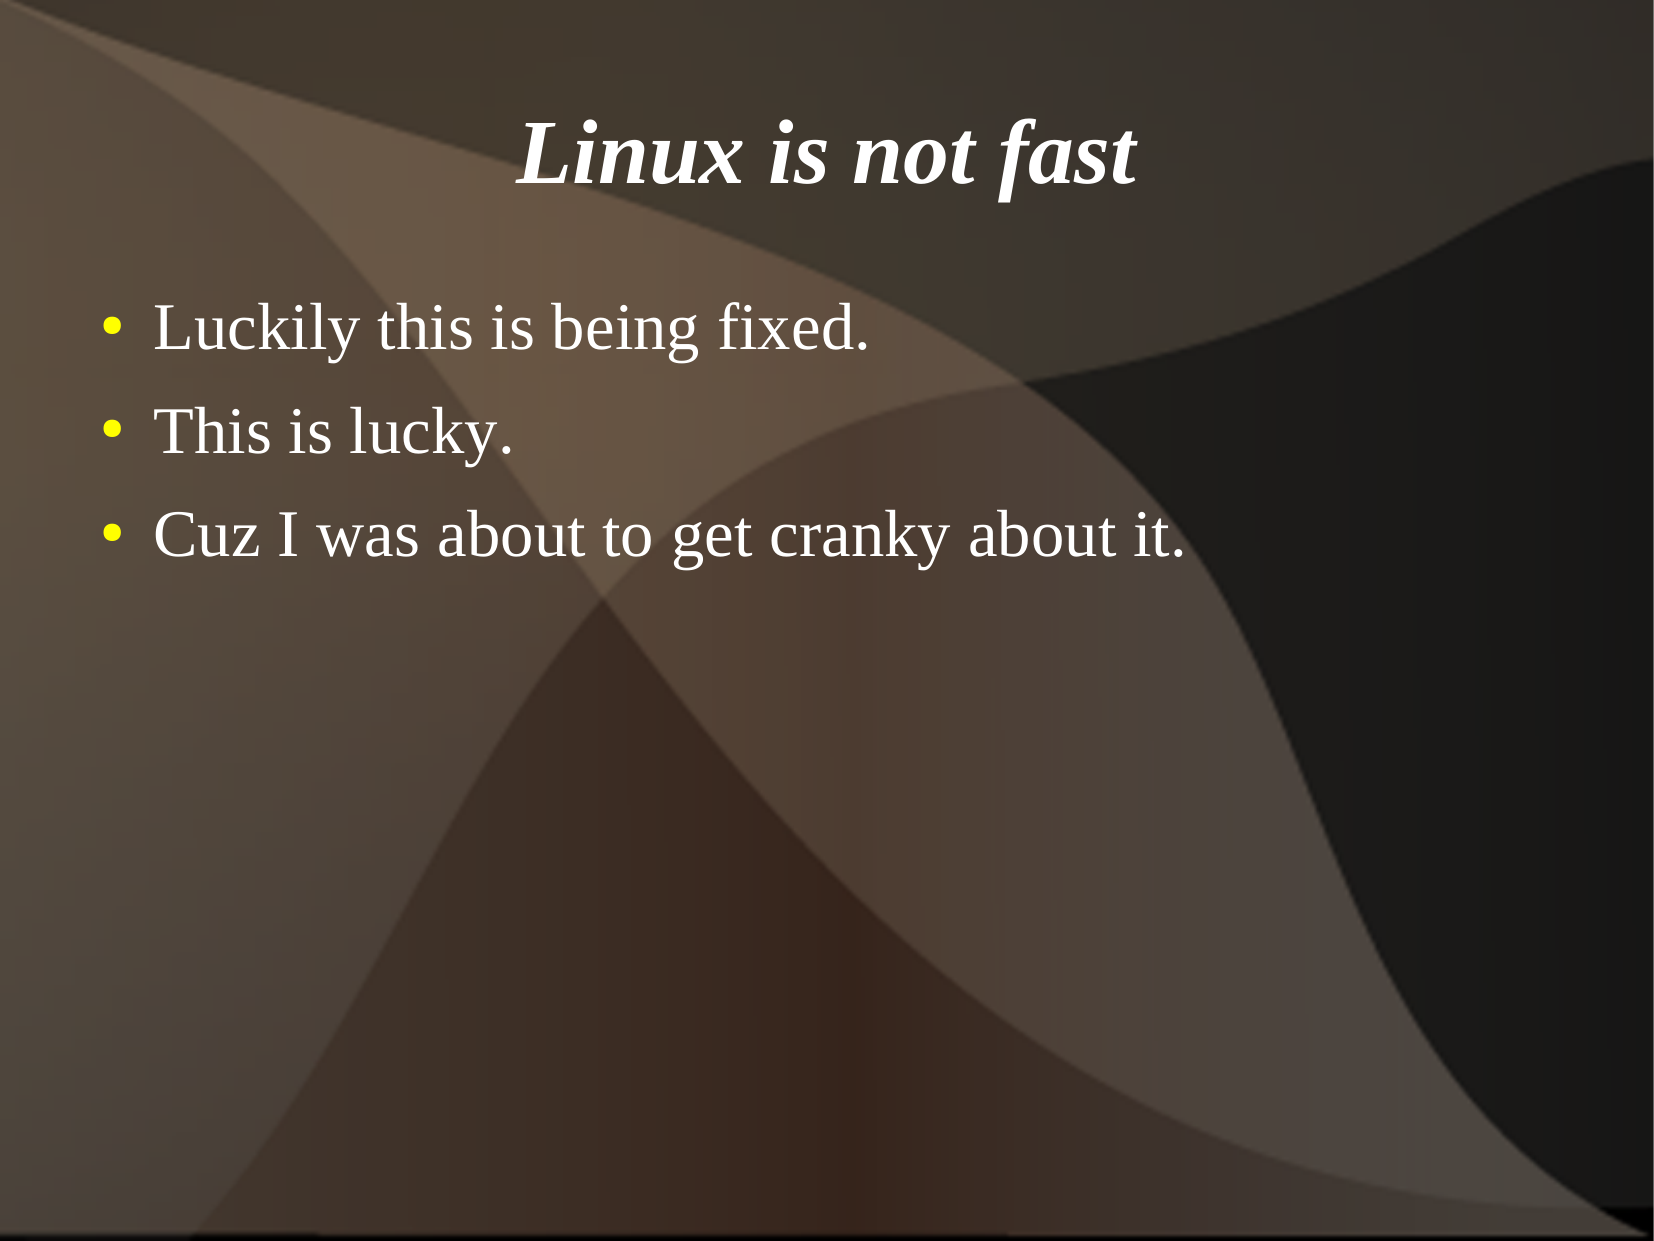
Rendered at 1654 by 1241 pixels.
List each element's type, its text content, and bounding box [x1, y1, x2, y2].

title Linux is not fast [82, 56, 1571, 250]
list Luckily this is being fixed. This is lucky. Cuz I was about to get cranky about it. [82, 290, 1571, 1094]
picture [0, 0, 1654, 1241]
